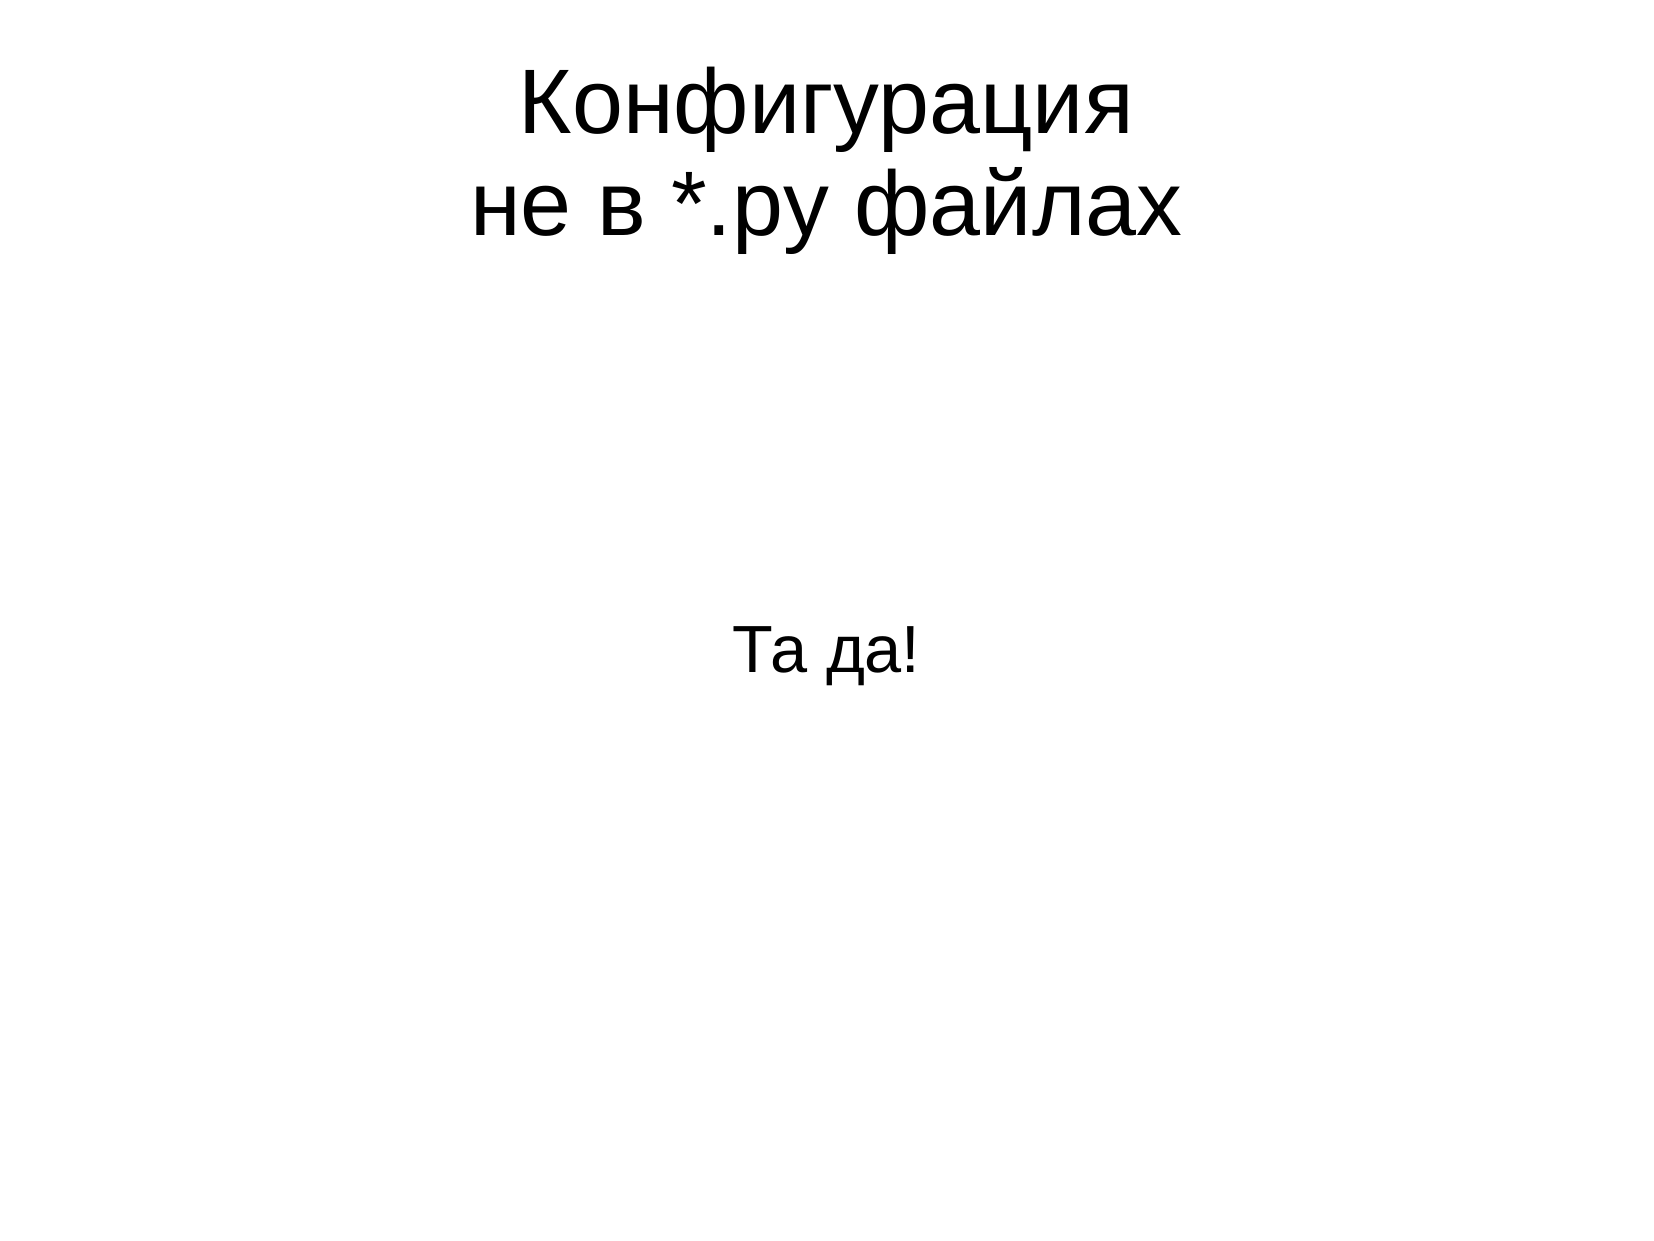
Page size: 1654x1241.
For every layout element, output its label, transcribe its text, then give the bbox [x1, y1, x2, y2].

title Конфигурация не в *.py файлах [82, 49, 1571, 257]
subtitle Та да! [82, 290, 1571, 1010]
